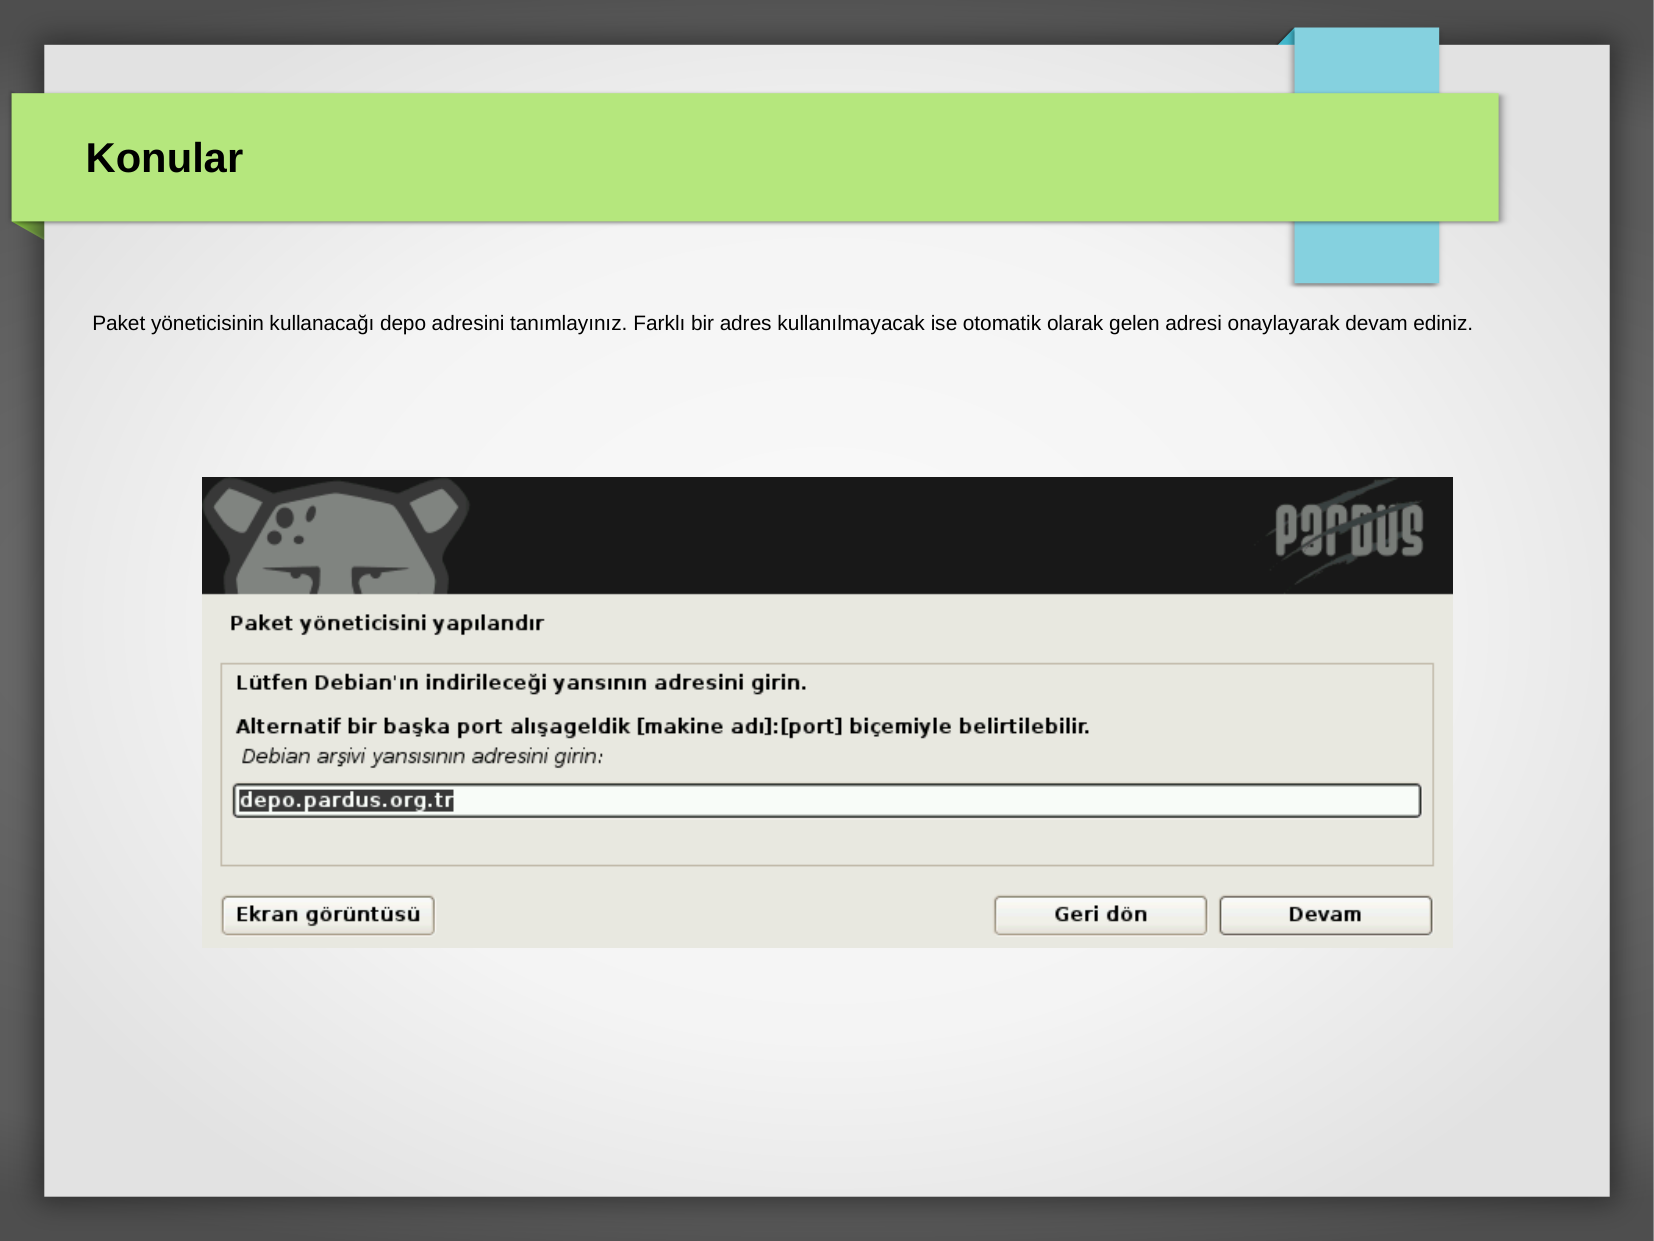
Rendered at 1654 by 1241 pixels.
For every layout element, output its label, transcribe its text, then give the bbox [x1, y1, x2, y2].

text_box Paket yöneticisinin kullanacağı depo adresini tanımlayınız. Farklı bir adres kullanılmayacak ise otomatik olarak gelen adresi onaylayarak devam ediniz. [77, 304, 1489, 343]
text_box Konular [70, 127, 259, 189]
picture [0, 0, 1654, 1241]
